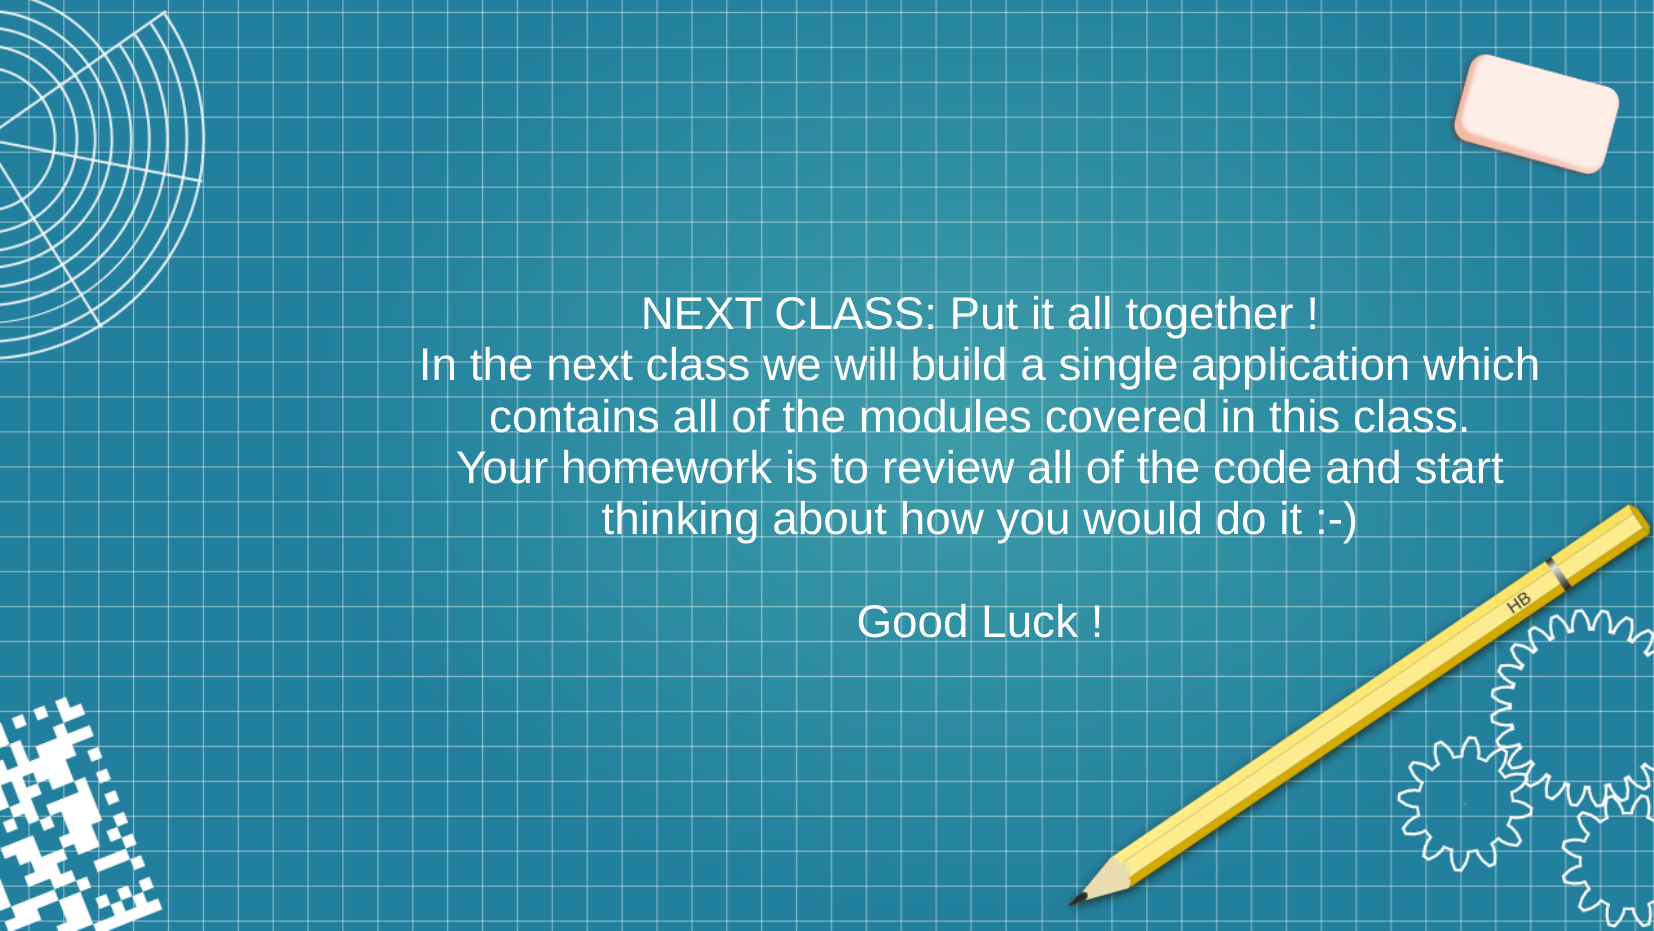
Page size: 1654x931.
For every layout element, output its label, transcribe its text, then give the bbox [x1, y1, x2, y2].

picture [0, 0, 1654, 931]
title NEXT CLASS: Put it all together ! In the next class we will build a single application which contains all of the modules covered in this class. Your homework is to review all of the code and start thinking about how you would do it :-) Good Luck ! [389, 288, 1571, 647]
